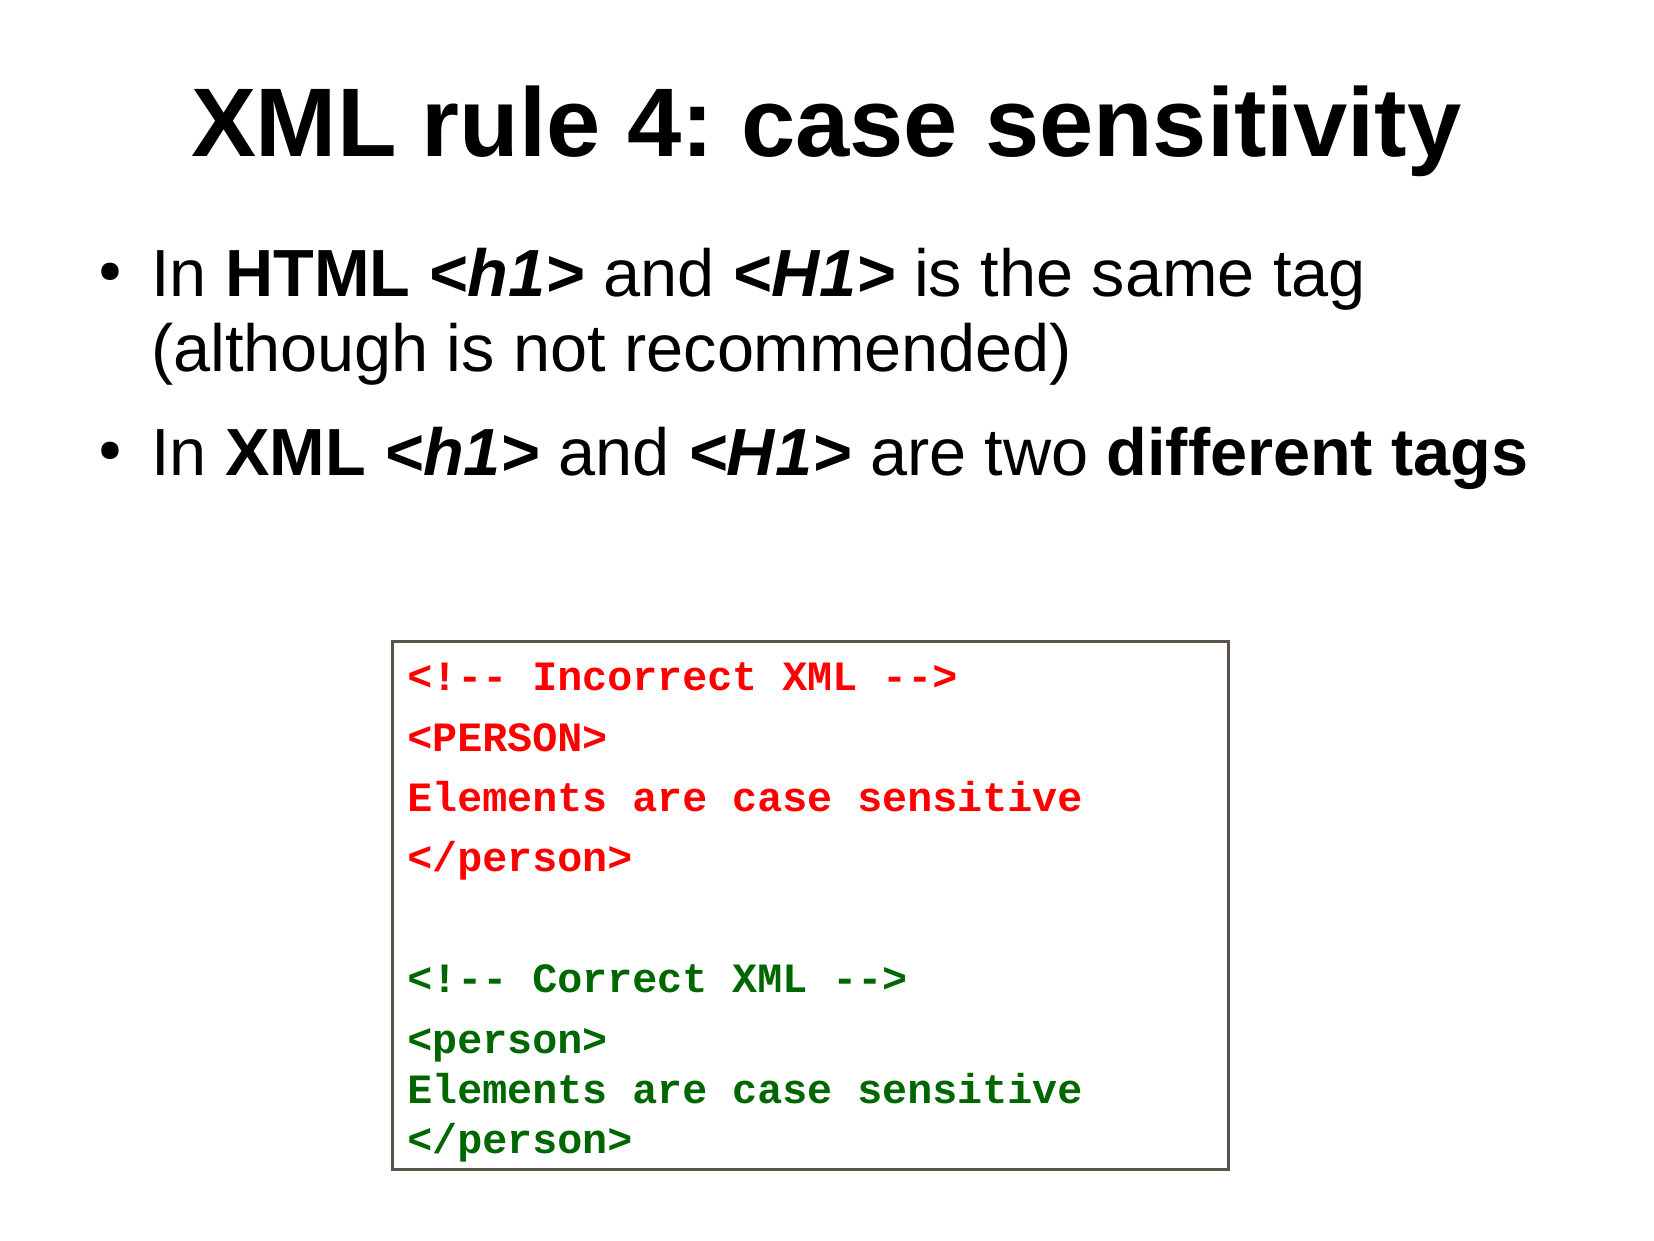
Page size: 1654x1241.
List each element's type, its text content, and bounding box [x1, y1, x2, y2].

title XML rule 4: case sensitivity [82, 49, 1571, 196]
list In HTML <h1> and <H1> is the same tag (although is not recommended) In XML <h1> and <H1> are two different tags [80, 236, 1536, 615]
text_box <!-- Incorrect XML --> <PERSON> Elements are case sensitive </person> <!-- Correct XML --> <person> Elements are case sensitive </person> [392, 641, 1229, 1170]
